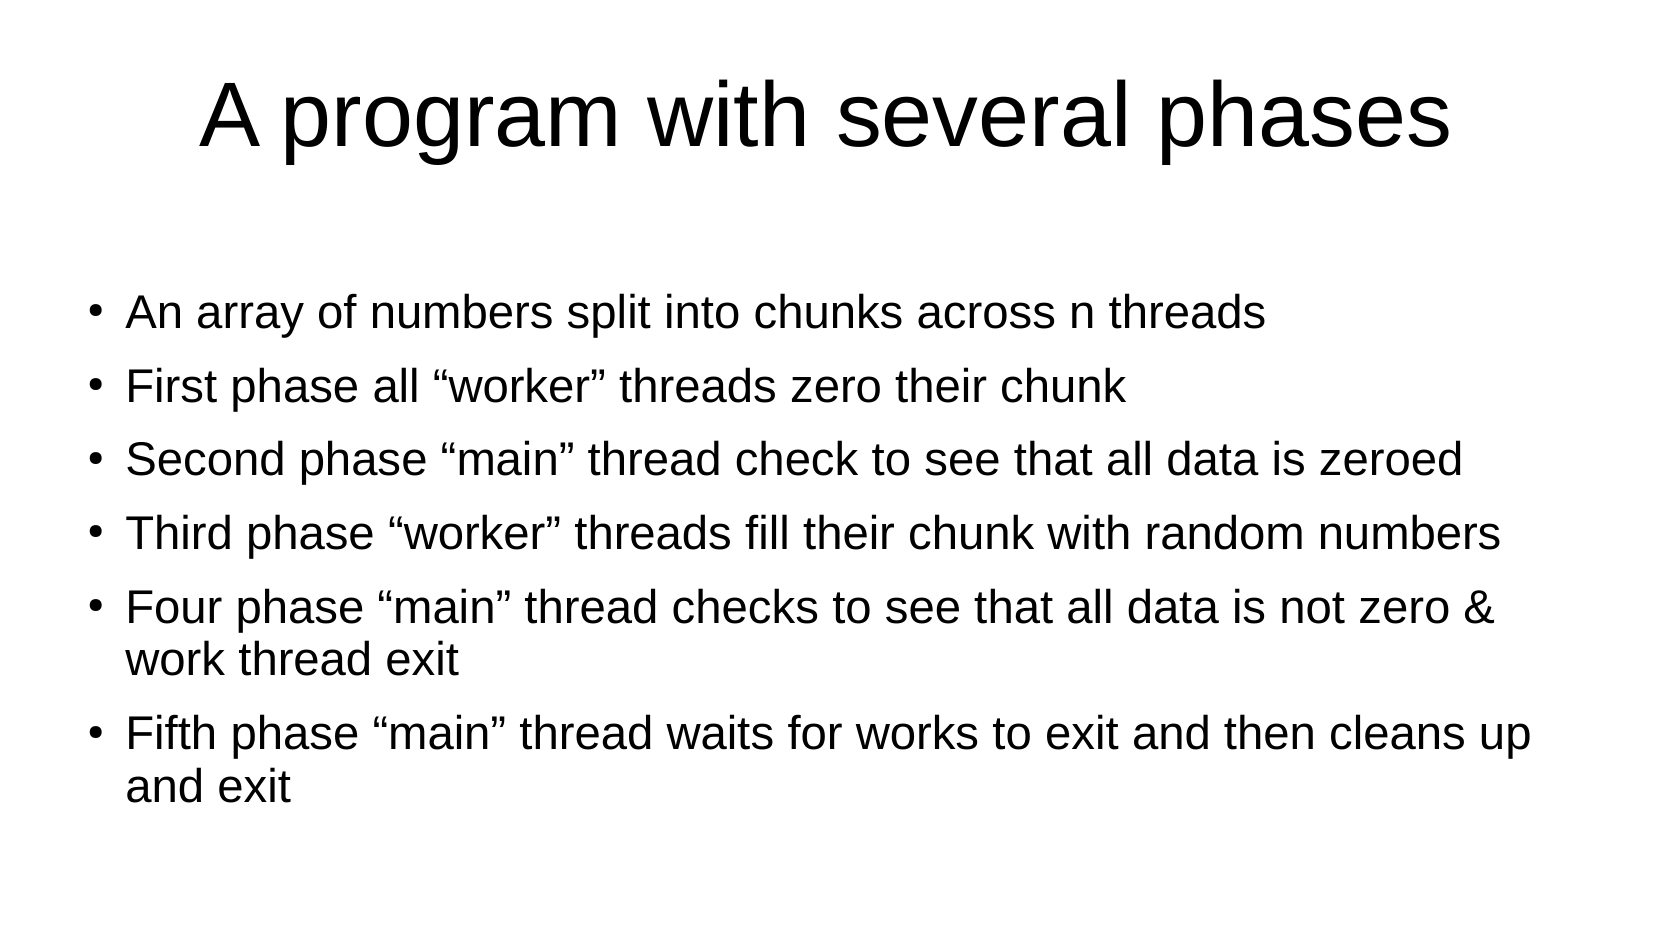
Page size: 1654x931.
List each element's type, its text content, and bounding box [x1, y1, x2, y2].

list An array of numbers split into chunks across n threads First phase all “worker” threads zero their chunk Second phase “main” thread check to see that all data is zeroed Third phase “worker” threads fill their chunk with random numbers Four phase “main” thread checks to see that all data is not zero & work thread exit Fifth phase “main” thread waits for works to exit and then cleans up and exit [75, 285, 1564, 826]
title A program with several phases [82, 37, 1571, 193]
